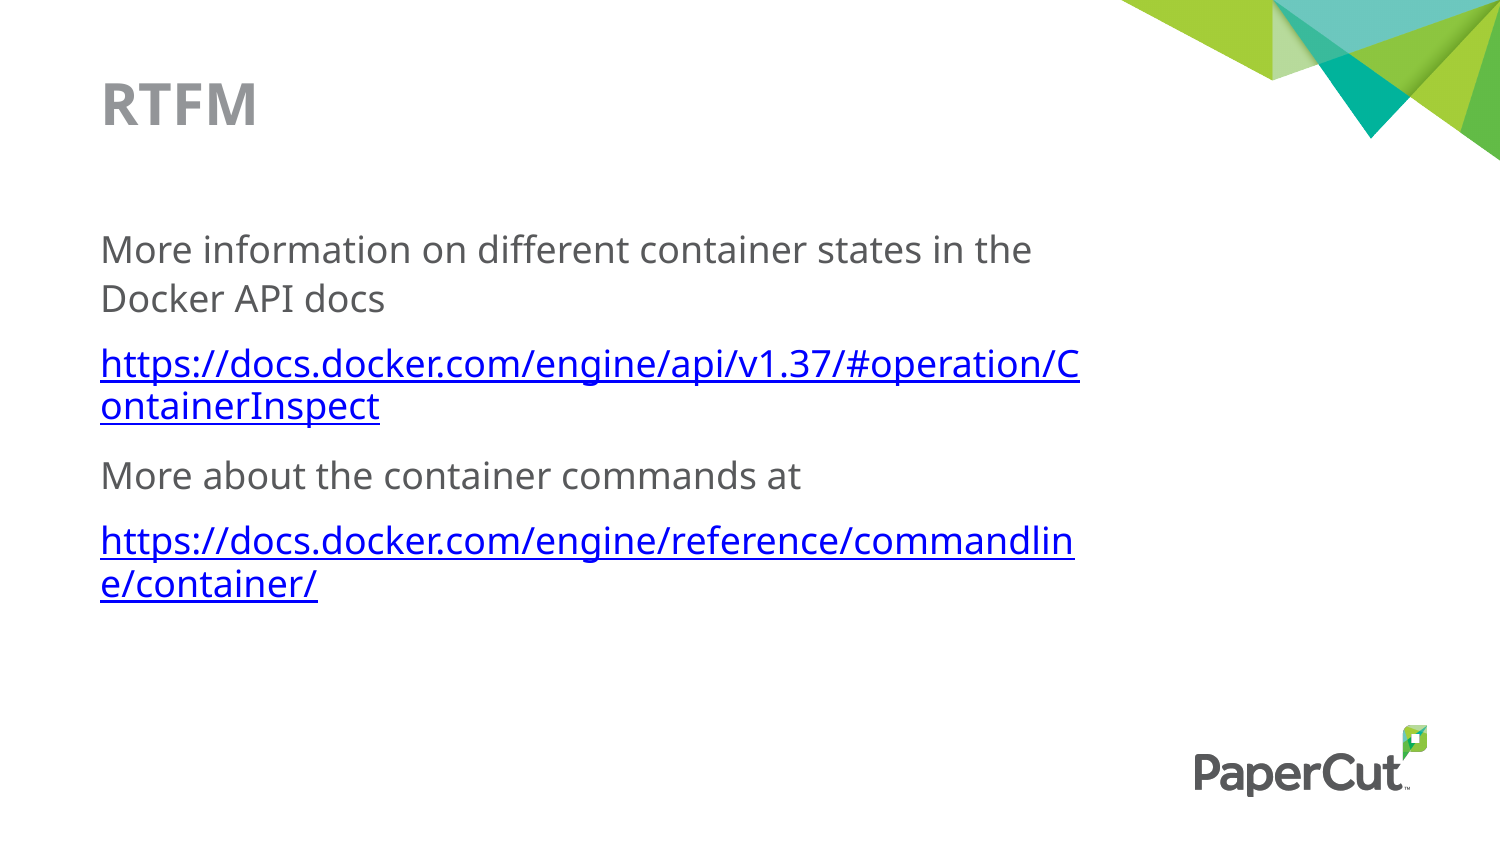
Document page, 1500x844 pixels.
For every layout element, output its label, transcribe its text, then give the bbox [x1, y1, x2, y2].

title RTFM [100, 67, 1214, 196]
list More information on different container states in the Docker API docs https://docs.docker.com/engine/api/v1.37/#operation/ContainerInspect More about the container commands at https://docs.docker.com/engine/reference/commandline/container/ [100, 221, 1094, 706]
picture [1195, 725, 1427, 797]
picture [1119, 0, 1500, 162]
